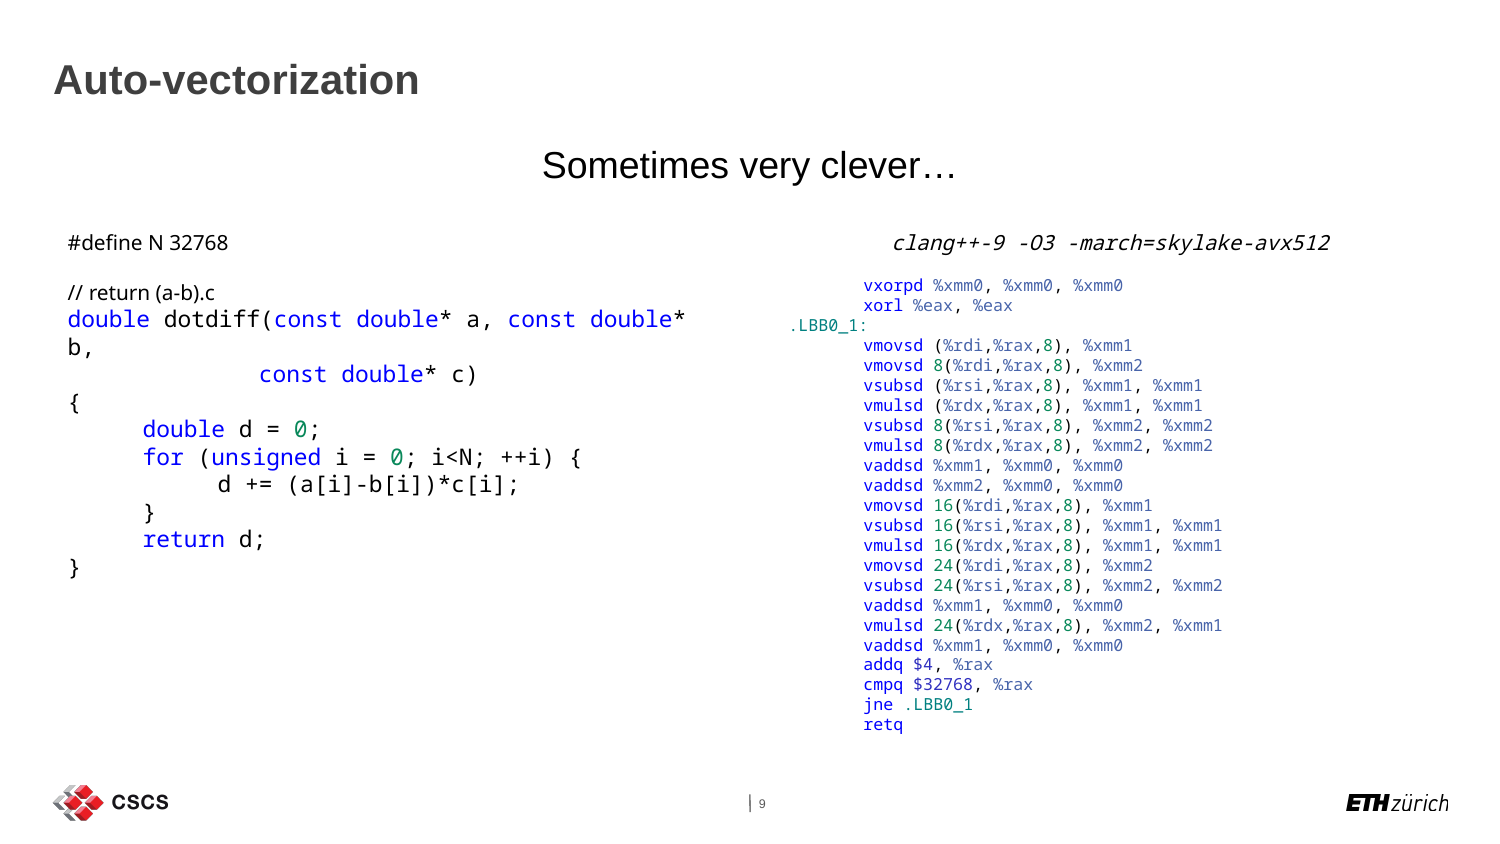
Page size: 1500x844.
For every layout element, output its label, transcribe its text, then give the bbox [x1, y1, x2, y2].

text_box clang++-9 -O3 -march=skylake-avx512 vxorpd %xmm0, %xmm0, %xmm0 xorl %eax, %eax .LBB0_1: vmovsd (%rdi,%rax,8), %xmm1 vmovsd 8(%rdi,%rax,8), %xmm2 vsubsd (%rsi,%rax,8), %xmm1, %xmm1 vmulsd (%rdx,%rax,8), %xmm1, %xmm1 vsubsd 8(%rsi,%rax,8), %xmm2, %xmm2 vmulsd 8(%rdx,%rax,8), %xmm2, %xmm2 vaddsd %xmm1, %xmm0, %xmm0 vaddsd %xmm2, %xmm0, %xmm0 vmovsd 16(%rdi,%rax,8), %xmm1 vsubsd 16(%rsi,%rax,8), %xmm1, %xmm1 vmulsd 16(%rdx,%rax,8), %xmm1, %xmm1 vmovsd 24(%rdi,%rax,8), %xmm2 vsubsd 24(%rsi,%rax,8), %xmm2, %xmm2 vaddsd %xmm1, %xmm0, %xmm0 vmulsd 24(%rdx,%rax,8), %xmm2, %xmm1 vaddsd %xmm1, %xmm0, %xmm0 addq $4, %rax cmpq $32768, %rax jne .LBB0_1 retq [773, 215, 1447, 767]
title Auto-vectorization [53, 5, 1447, 112]
picture [43, 775, 177, 830]
picture [1346, 794, 1448, 811]
list Sometimes very clever… [53, 133, 1447, 767]
text_box #define N 32768 // return (a-b).c double dotdiff(const double* a, const double* b, const double* c) { double d = 0; for (unsigned i = 0; i<N; ++i) { d += (a[i]-b[i])*c[i]; } return d; } [52, 215, 727, 767]
slide_number <number> [750, 794, 798, 813]
